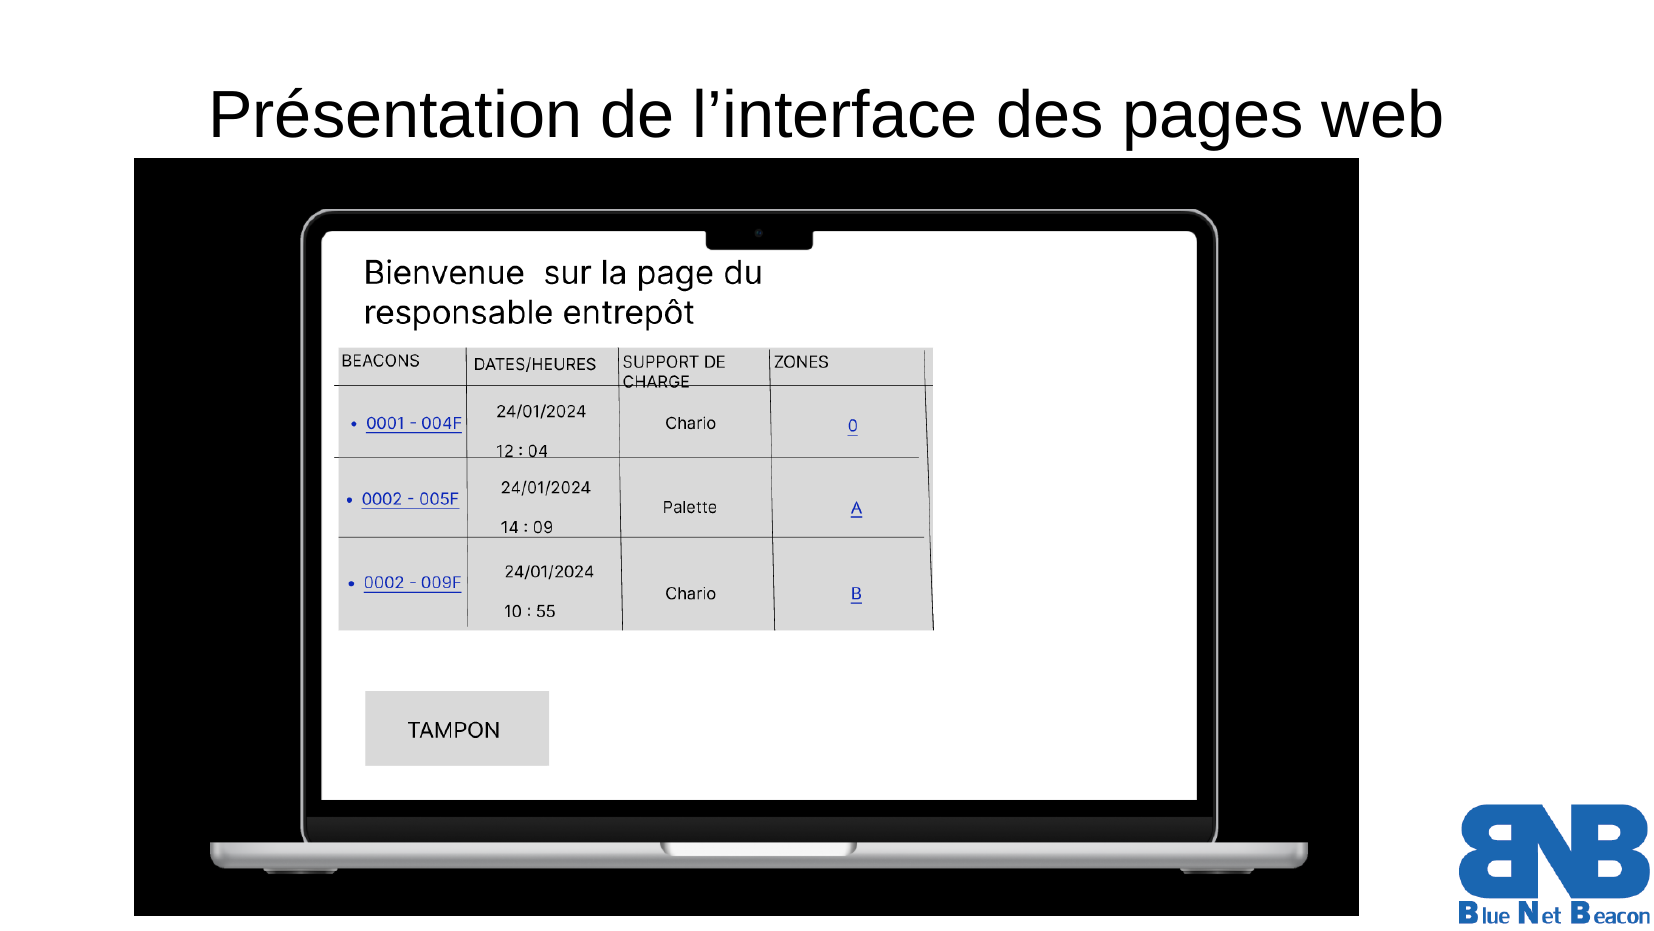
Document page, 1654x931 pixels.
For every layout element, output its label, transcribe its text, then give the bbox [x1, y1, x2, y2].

picture [134, 158, 1359, 916]
picture [1459, 797, 1650, 930]
title Présentation de l’interface des pages web [82, 37, 1571, 193]
